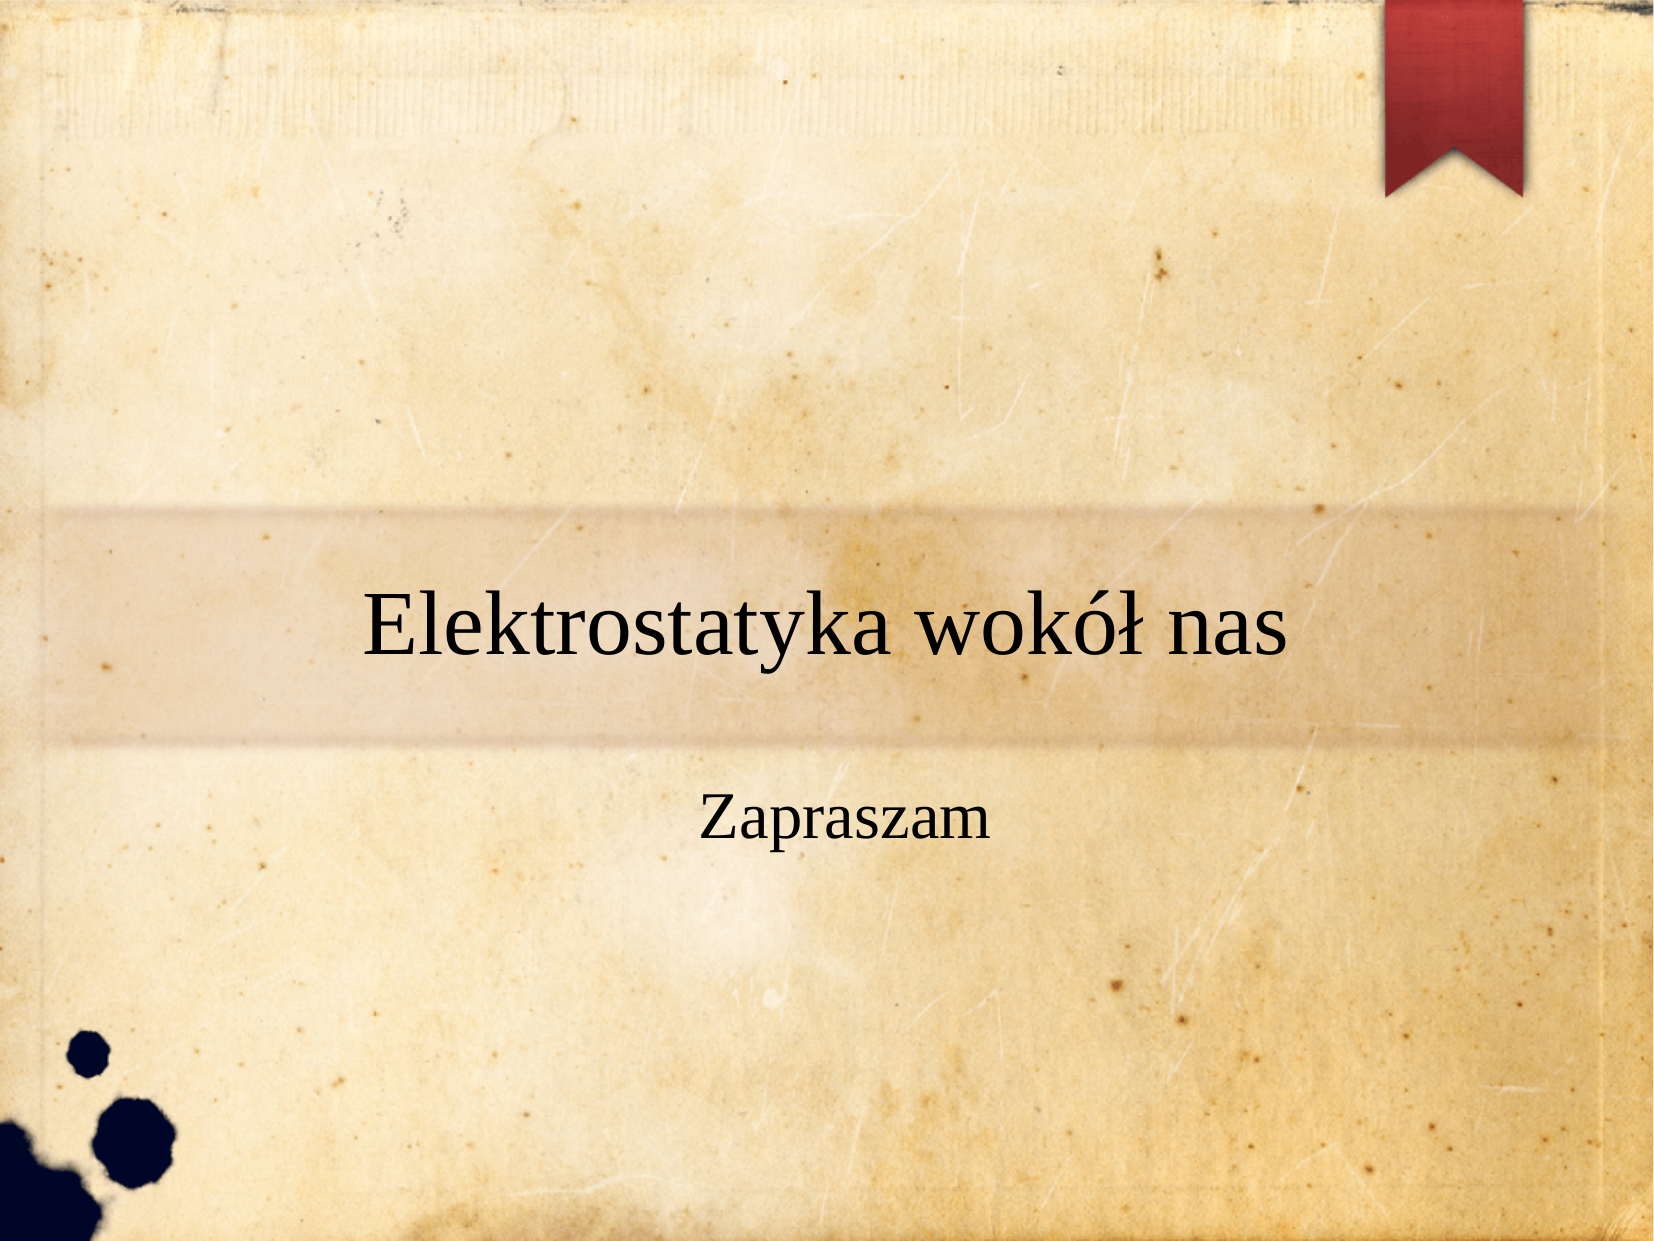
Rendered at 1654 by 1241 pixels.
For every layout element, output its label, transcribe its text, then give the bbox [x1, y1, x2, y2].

picture [0, 0, 1654, 1241]
title Elektrostatyka wokół nas [82, 519, 1571, 727]
list Zapraszam [82, 779, 1538, 1205]
